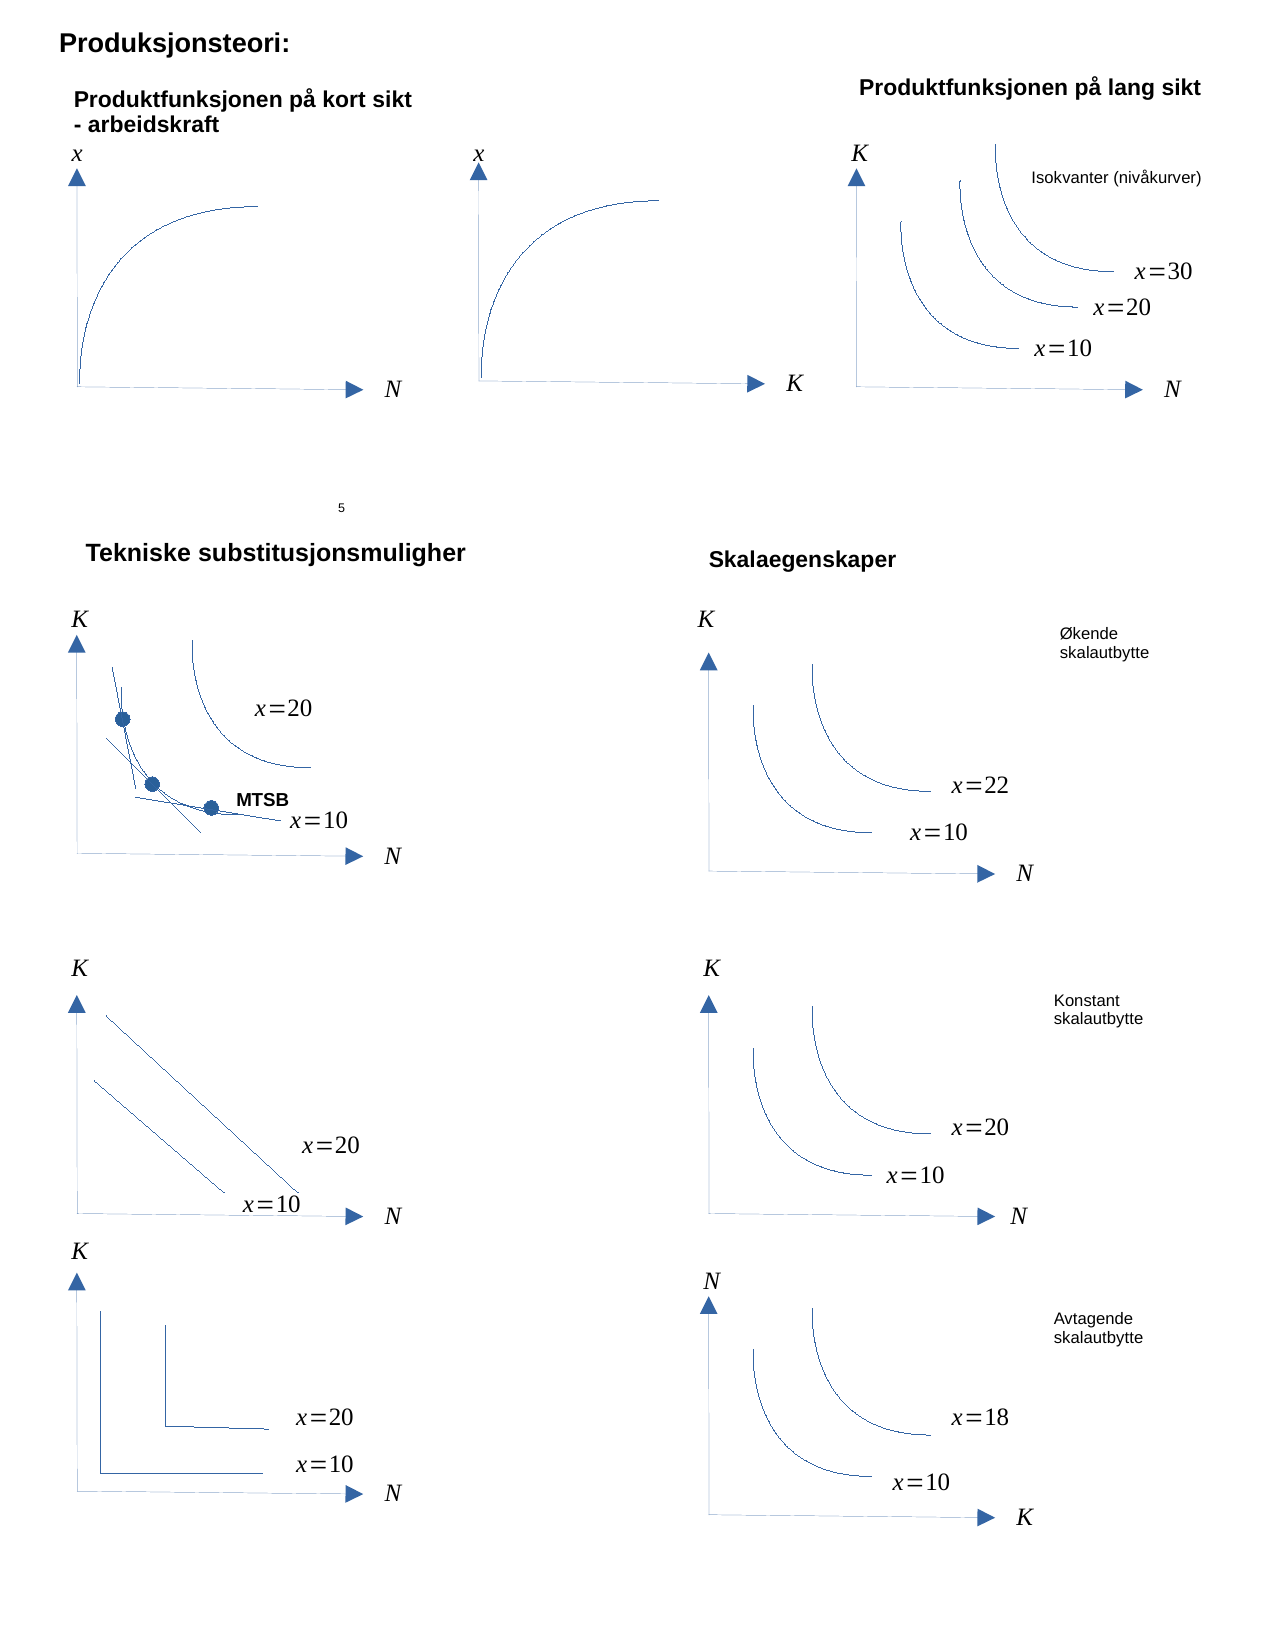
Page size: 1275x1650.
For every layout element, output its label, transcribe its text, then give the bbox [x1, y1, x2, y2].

chart [843, 139, 876, 168]
chart [376, 1480, 410, 1508]
chart [943, 771, 1017, 800]
chart [63, 139, 90, 168]
chart [884, 1468, 958, 1497]
chart [376, 375, 410, 404]
text_box Skalaegenskaper [693, 539, 1010, 597]
text_box Avtagende skalautbytte [1039, 1302, 1159, 1355]
chart [943, 1403, 1017, 1432]
chart [1026, 334, 1100, 363]
text_box Tekniske substitusjonsmuligher [70, 531, 606, 592]
chart [376, 1202, 410, 1231]
chart [63, 606, 97, 634]
chart [465, 139, 492, 168]
chart [1008, 860, 1042, 888]
text_box Produktfunksjonen på lang sikt [844, 67, 1275, 125]
text_box Økende skalautbytte [1044, 617, 1165, 670]
text_box Produksjonsteori: [44, 20, 473, 87]
chart [878, 1161, 952, 1189]
chart [695, 1267, 729, 1296]
chart [63, 954, 97, 983]
chart [294, 1131, 367, 1160]
chart [288, 1403, 362, 1432]
chart [1008, 1503, 1042, 1532]
chart [689, 606, 723, 652]
chart [778, 369, 812, 398]
text_box MTSB [221, 782, 404, 861]
chart [63, 1237, 97, 1266]
text_box Produktfunksjonen på kort sikt - arbeidskraft [59, 79, 599, 171]
text_box [203, 800, 219, 816]
chart [1002, 1202, 1036, 1231]
chart [902, 818, 976, 847]
text_box <number> [323, 493, 953, 564]
text_box Konstant skalautbytte [1039, 983, 1159, 1036]
text_box [144, 776, 160, 792]
chart [1085, 293, 1159, 321]
chart [246, 694, 320, 723]
text_box [115, 711, 131, 727]
chart [1156, 375, 1189, 404]
chart [1126, 257, 1200, 286]
chart [288, 1450, 361, 1479]
chart [235, 1190, 308, 1219]
text_box Isokvanter (nivåkurver) [1016, 161, 1217, 195]
chart [695, 954, 729, 983]
chart [376, 842, 410, 871]
chart [943, 1113, 1017, 1142]
